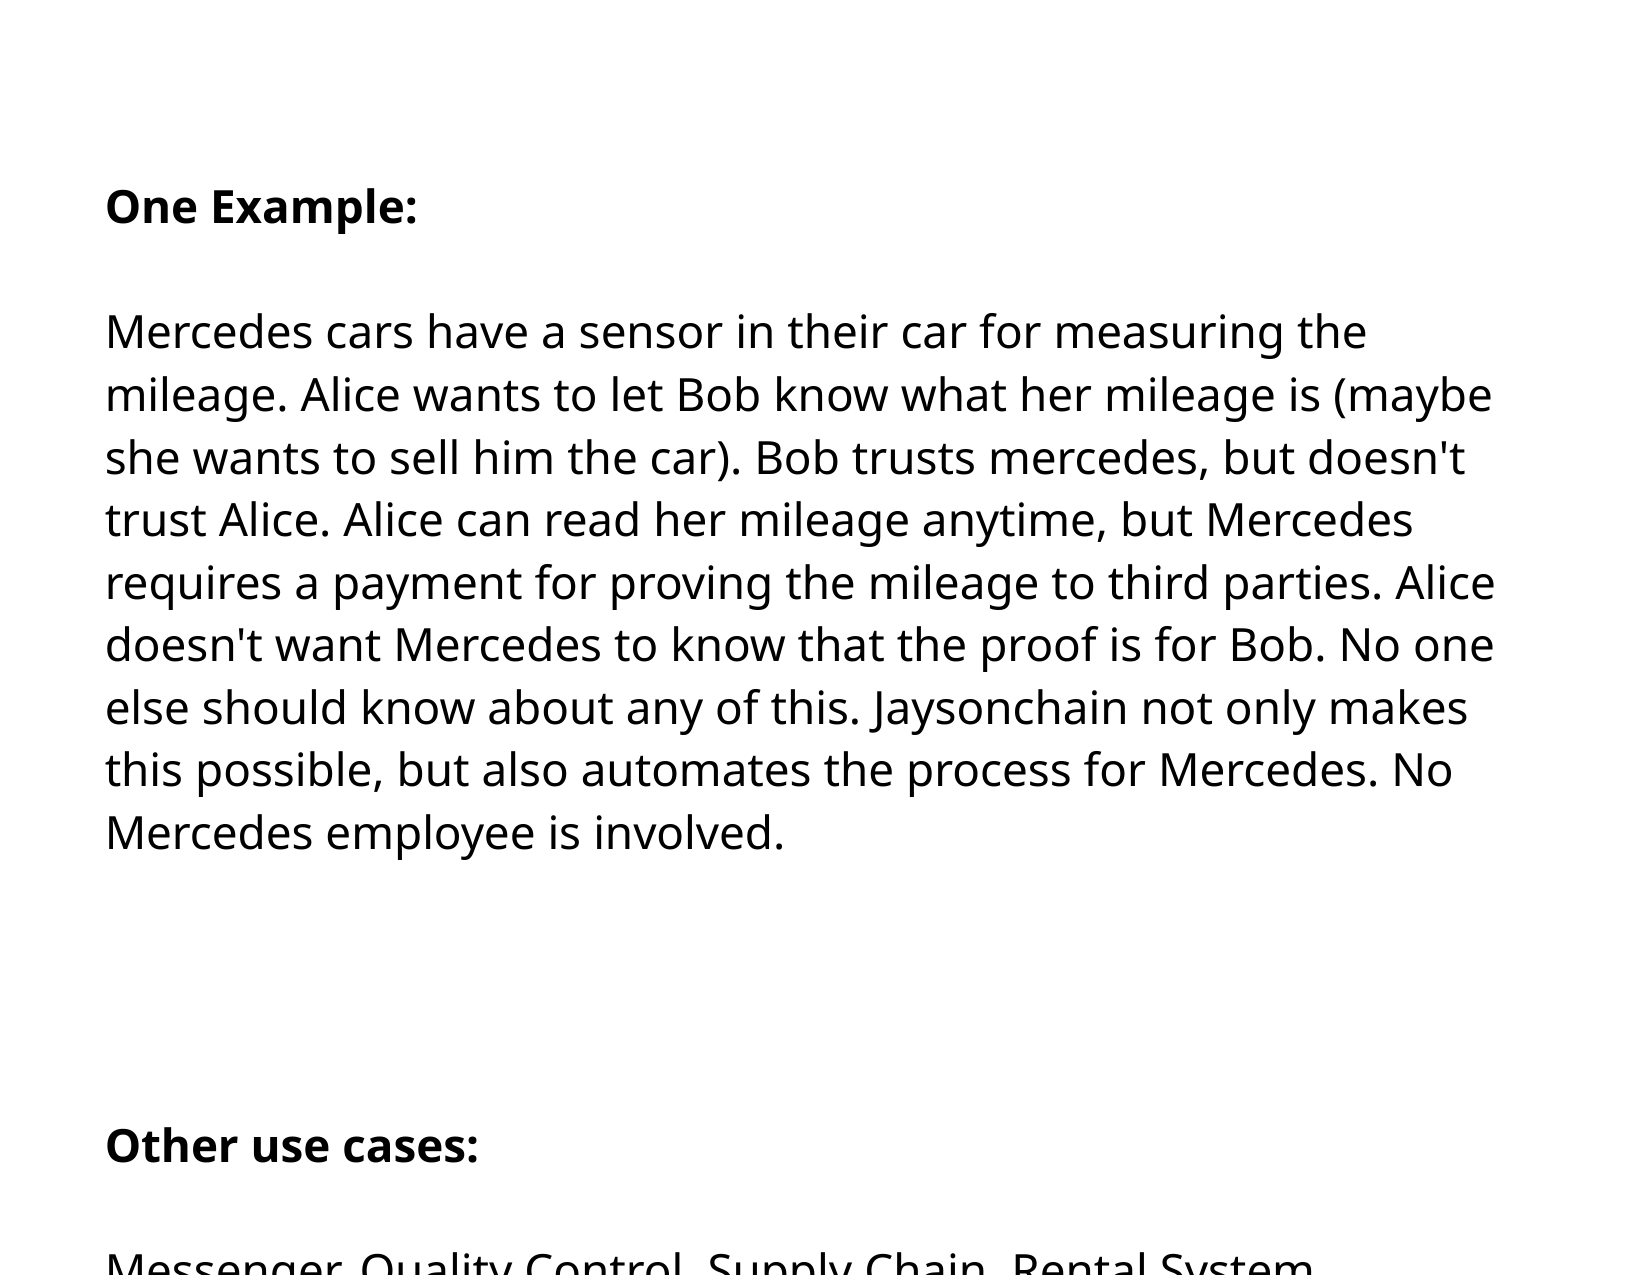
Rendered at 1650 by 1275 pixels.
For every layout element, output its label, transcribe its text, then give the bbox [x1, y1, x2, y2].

text_box One Example: Mercedes cars have a sensor in their car for measuring the mileage. Alice wants to let Bob know what her mileage is (maybe she wants to sell him the car). Bob trusts mercedes, but doesn't trust Alice. Alice can read her mileage anytime, but Mercedes requires a payment for proving the mileage to third parties. Alice doesn't want Mercedes to know that the proof is for Bob. No one else should know about any of this. Jaysonchain not only makes this possible, but also automates the process for Mercedes. No Mercedes employee is involved. Other use cases: Messenger, Quality Control, Supply Chain, Rental System, Auditing... [90, 104, 1516, 1171]
